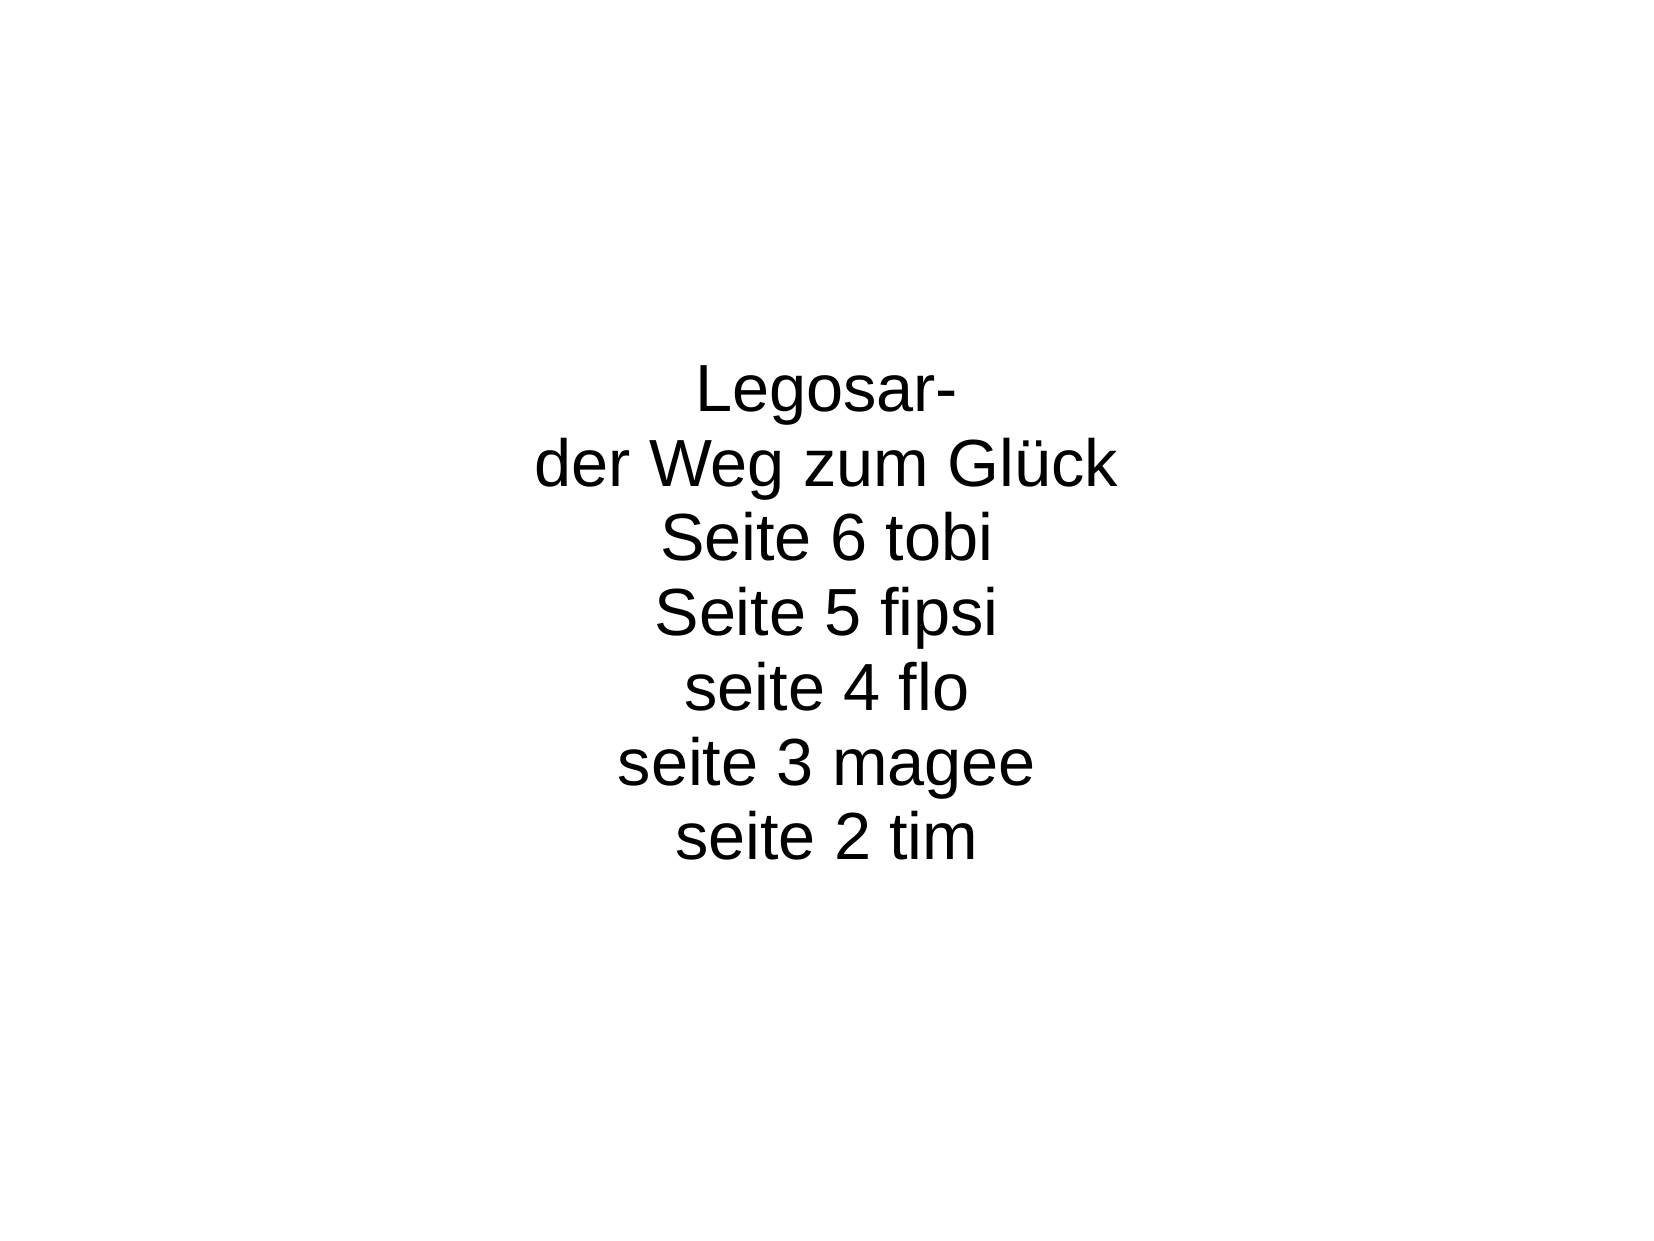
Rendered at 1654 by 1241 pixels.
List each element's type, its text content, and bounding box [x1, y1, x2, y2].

subtitle Legosar- der Weg zum Glück Seite 6 tobi Seite 5 fipsi seite 4 flo seite 3 magee seite 2 tim [82, 290, 1571, 1010]
